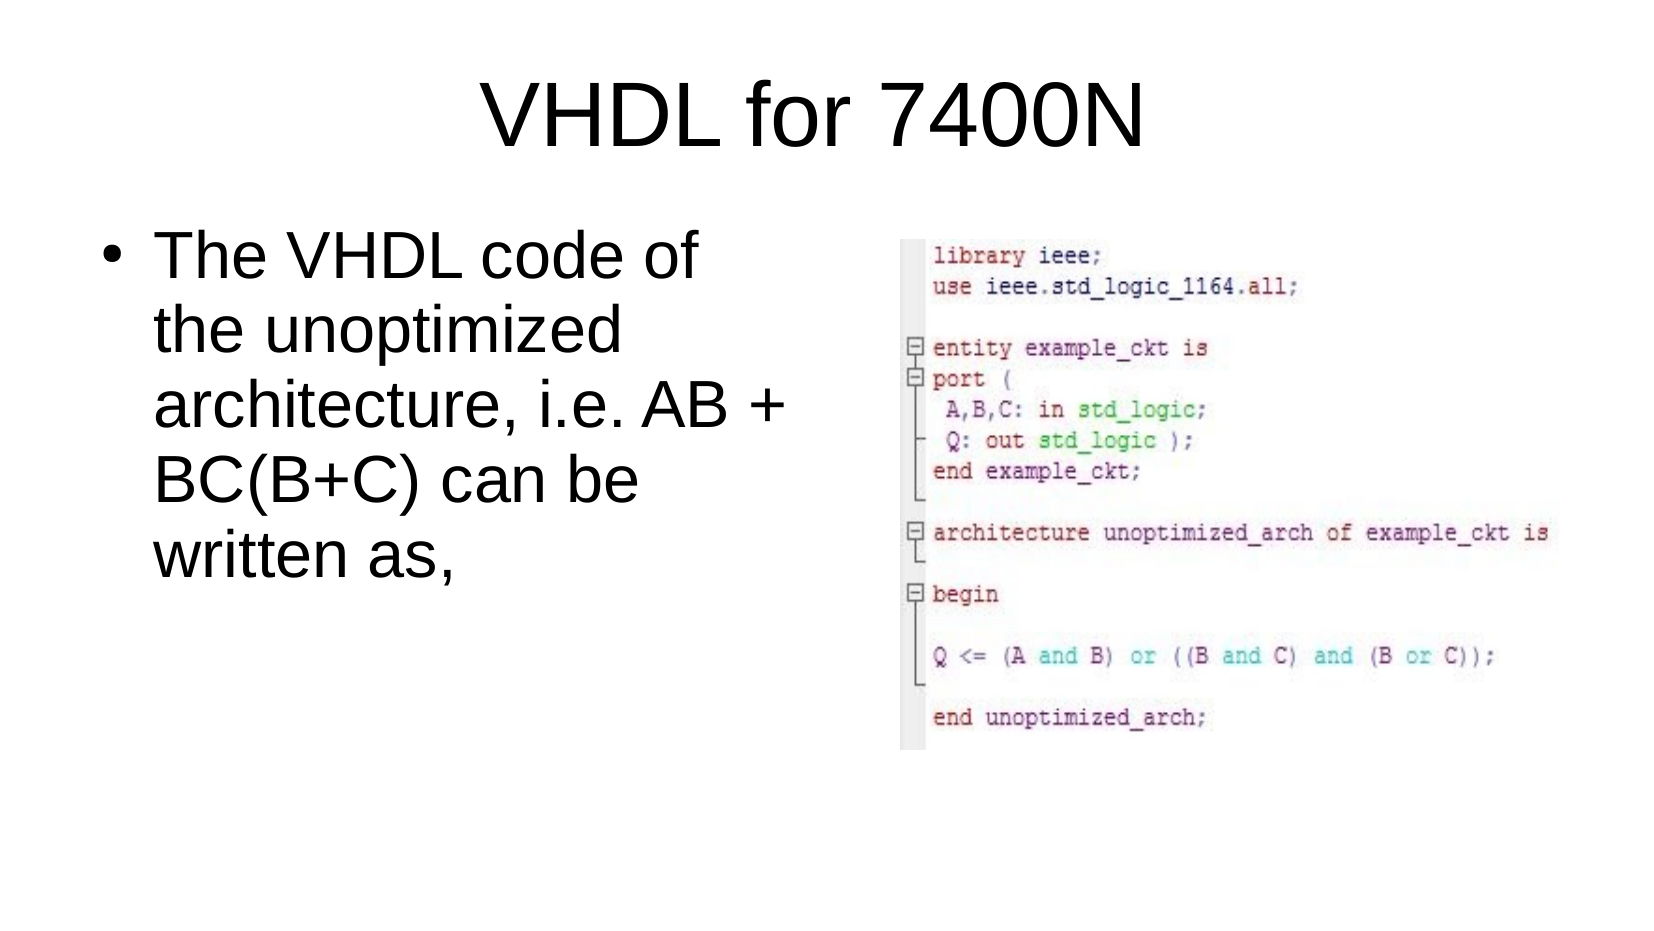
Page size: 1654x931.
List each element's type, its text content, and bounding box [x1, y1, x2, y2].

title VHDL for 7400N [82, 37, 1571, 193]
list The VHDL code of the unoptimized architecture, i.e. AB + BC(B+C) can be written as, [82, 217, 811, 758]
picture [900, 239, 1561, 751]
